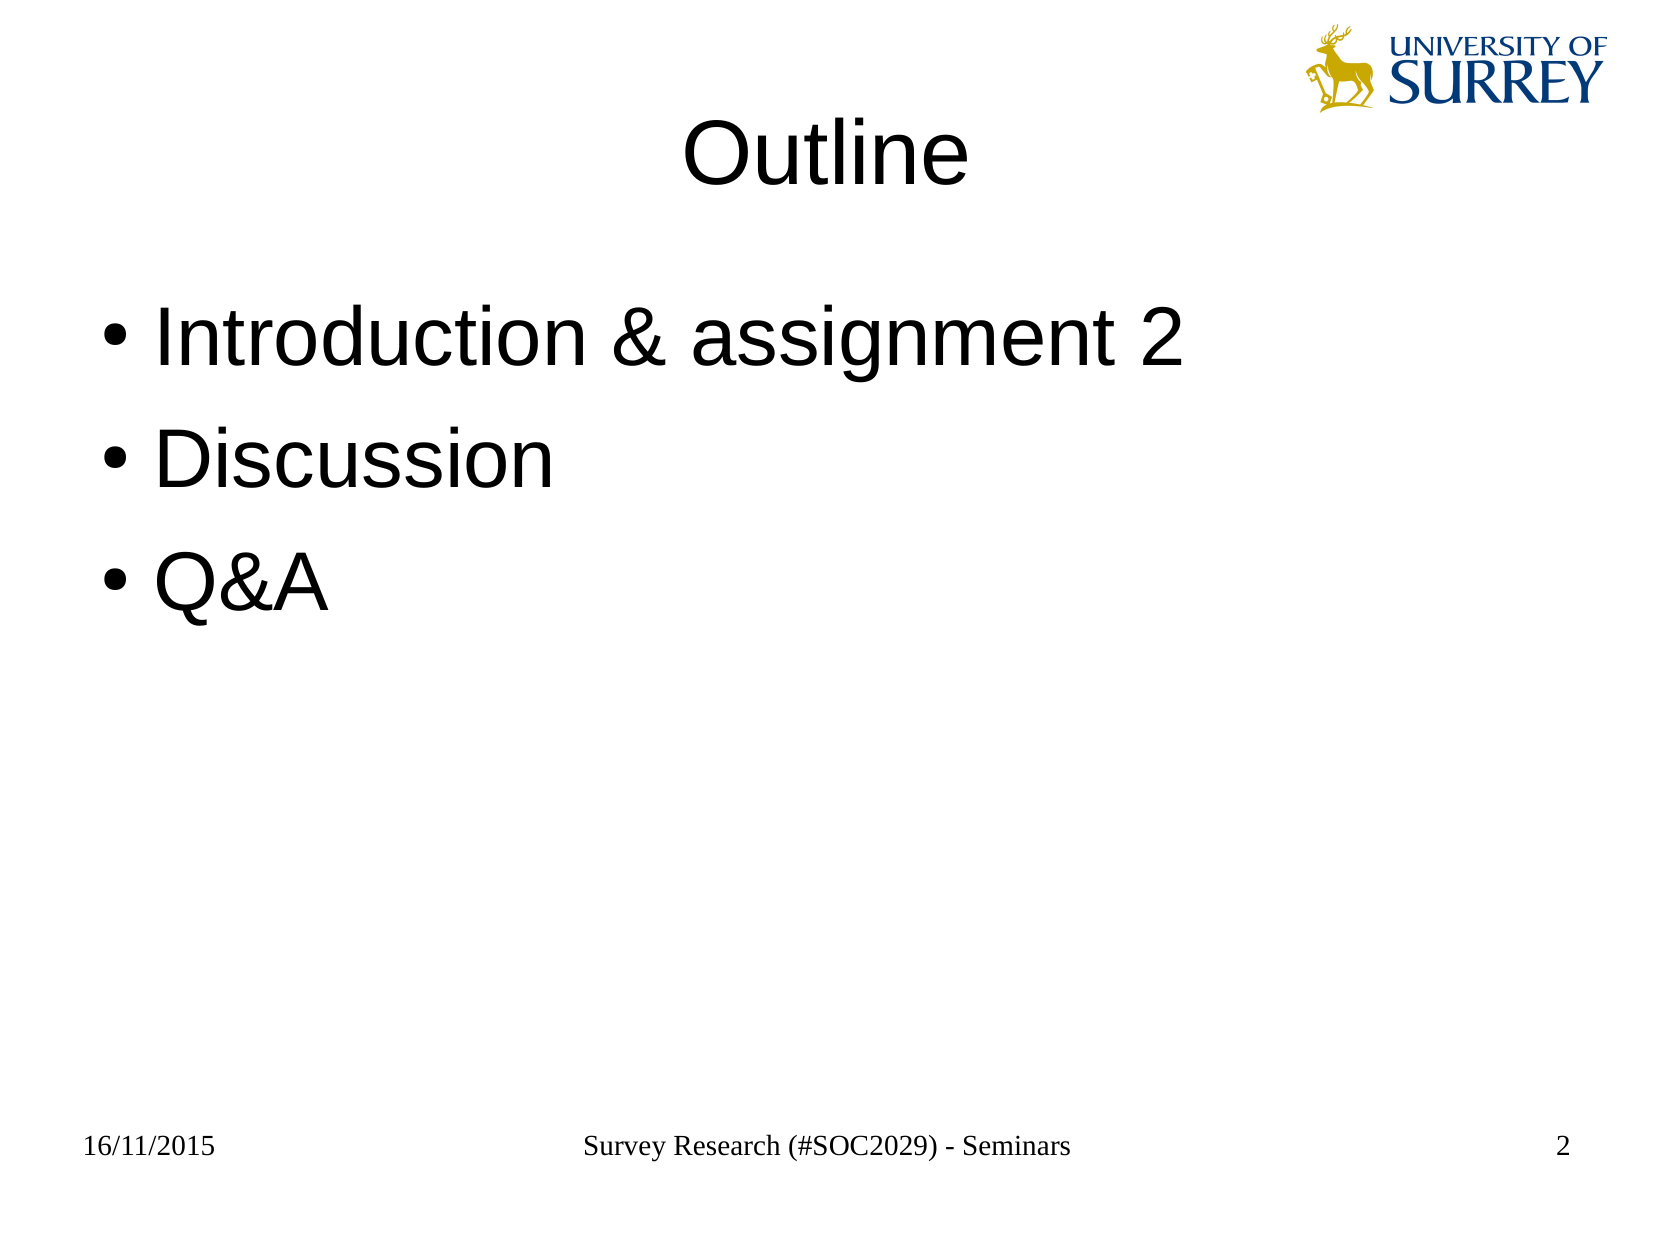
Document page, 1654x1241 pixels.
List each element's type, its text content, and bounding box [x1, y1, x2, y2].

title Outline [82, 49, 1571, 257]
list Introduction & assignment 2 Discussion Q&A [82, 290, 1571, 1010]
picture [1306, 23, 1607, 113]
